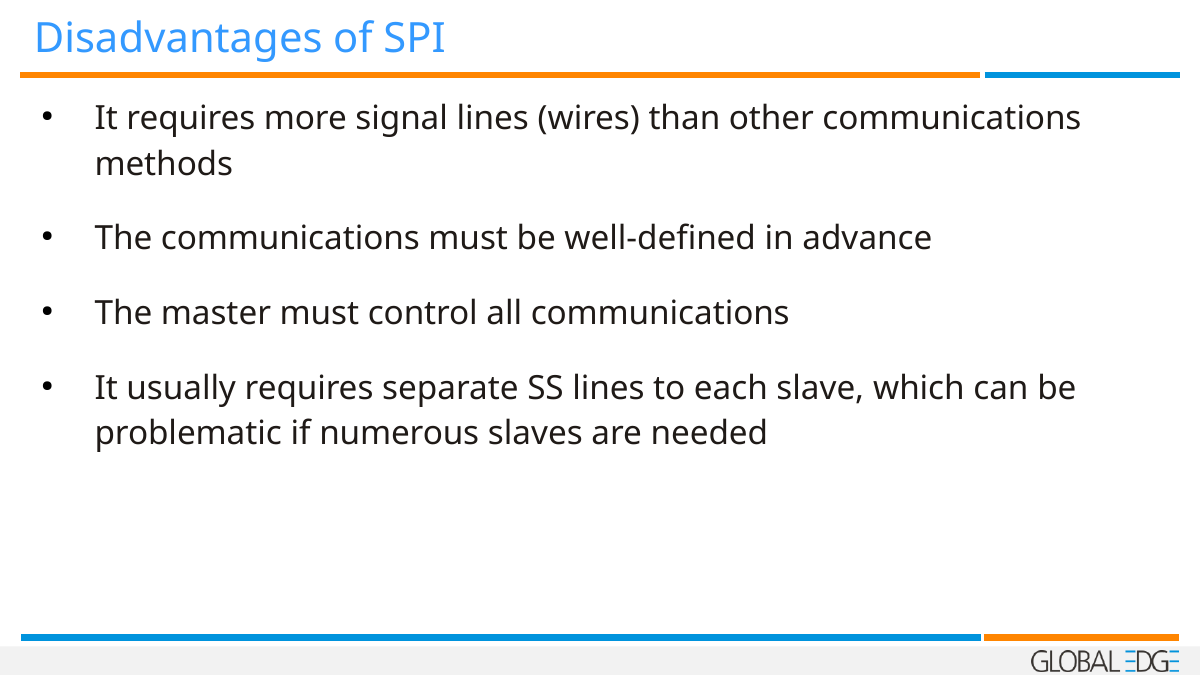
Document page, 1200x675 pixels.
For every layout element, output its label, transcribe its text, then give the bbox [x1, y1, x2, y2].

title Disadvantages of SPI [12, 9, 1088, 63]
list It requires more signal lines (wires) than other communications methods The communications must be well-defined in advance The master must control all communications It usually requires separate SS lines to each slave, which can be problematic if numerous slaves are needed [23, 94, 1170, 615]
picture [1031, 650, 1179, 672]
